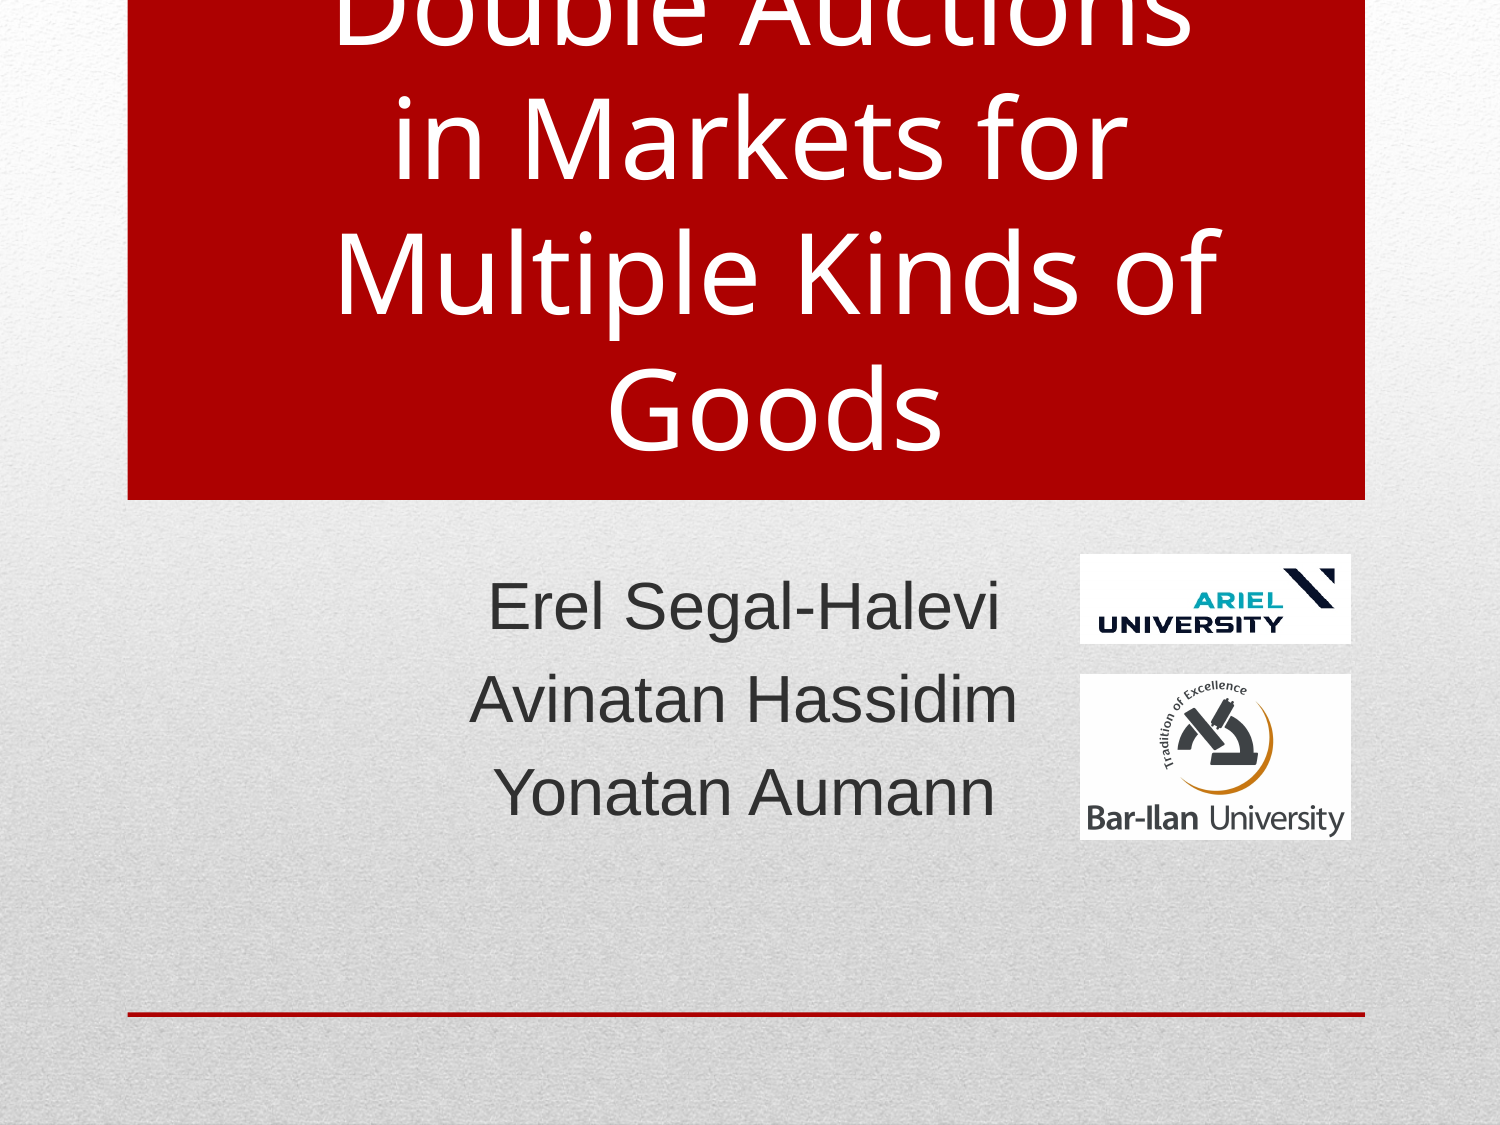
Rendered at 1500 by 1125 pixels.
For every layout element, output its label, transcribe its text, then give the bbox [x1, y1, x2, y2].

picture [0, 0, 1500, 1125]
subtitle Erel Segal-Halevi Avinatan Hassidim Yonatan Aumann [153, 554, 1336, 969]
title Double Auctions in Markets for Multiple Kinds of Goods [165, 31, 1351, 480]
